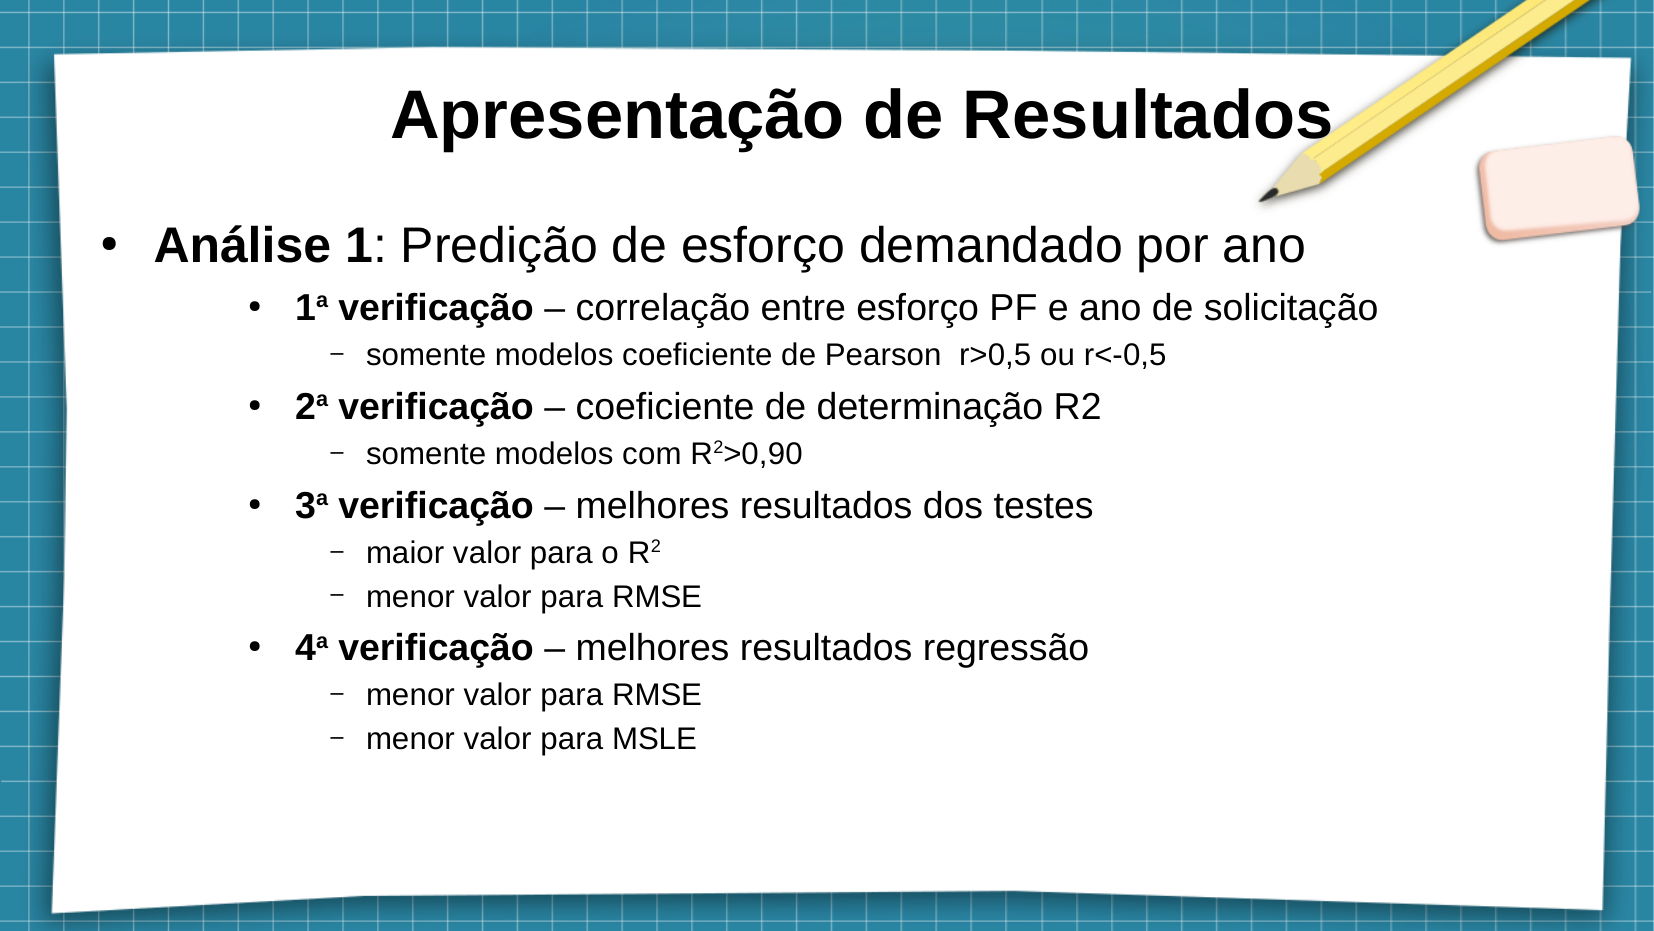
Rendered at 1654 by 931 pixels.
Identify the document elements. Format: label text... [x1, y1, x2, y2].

title Apresentação de Resultados [82, 37, 1571, 193]
picture [0, 0, 1654, 931]
list Análise 1: Predição de esforço demandado por ano 1a verificação – correlação entre esforço PF e ano de solicitação somente modelos coeficiente de Pearson r>0,5 ou r<-0,5 2a verificação – coeficiente de determinação R2 somente modelos com R2>0,90 3a verificação – melhores resultados dos testes maior valor para o R2 menor valor para RMSE 4a verificação – melhores resultados regressão menor valor para RMSE menor valor para MSLE [82, 217, 1571, 758]
